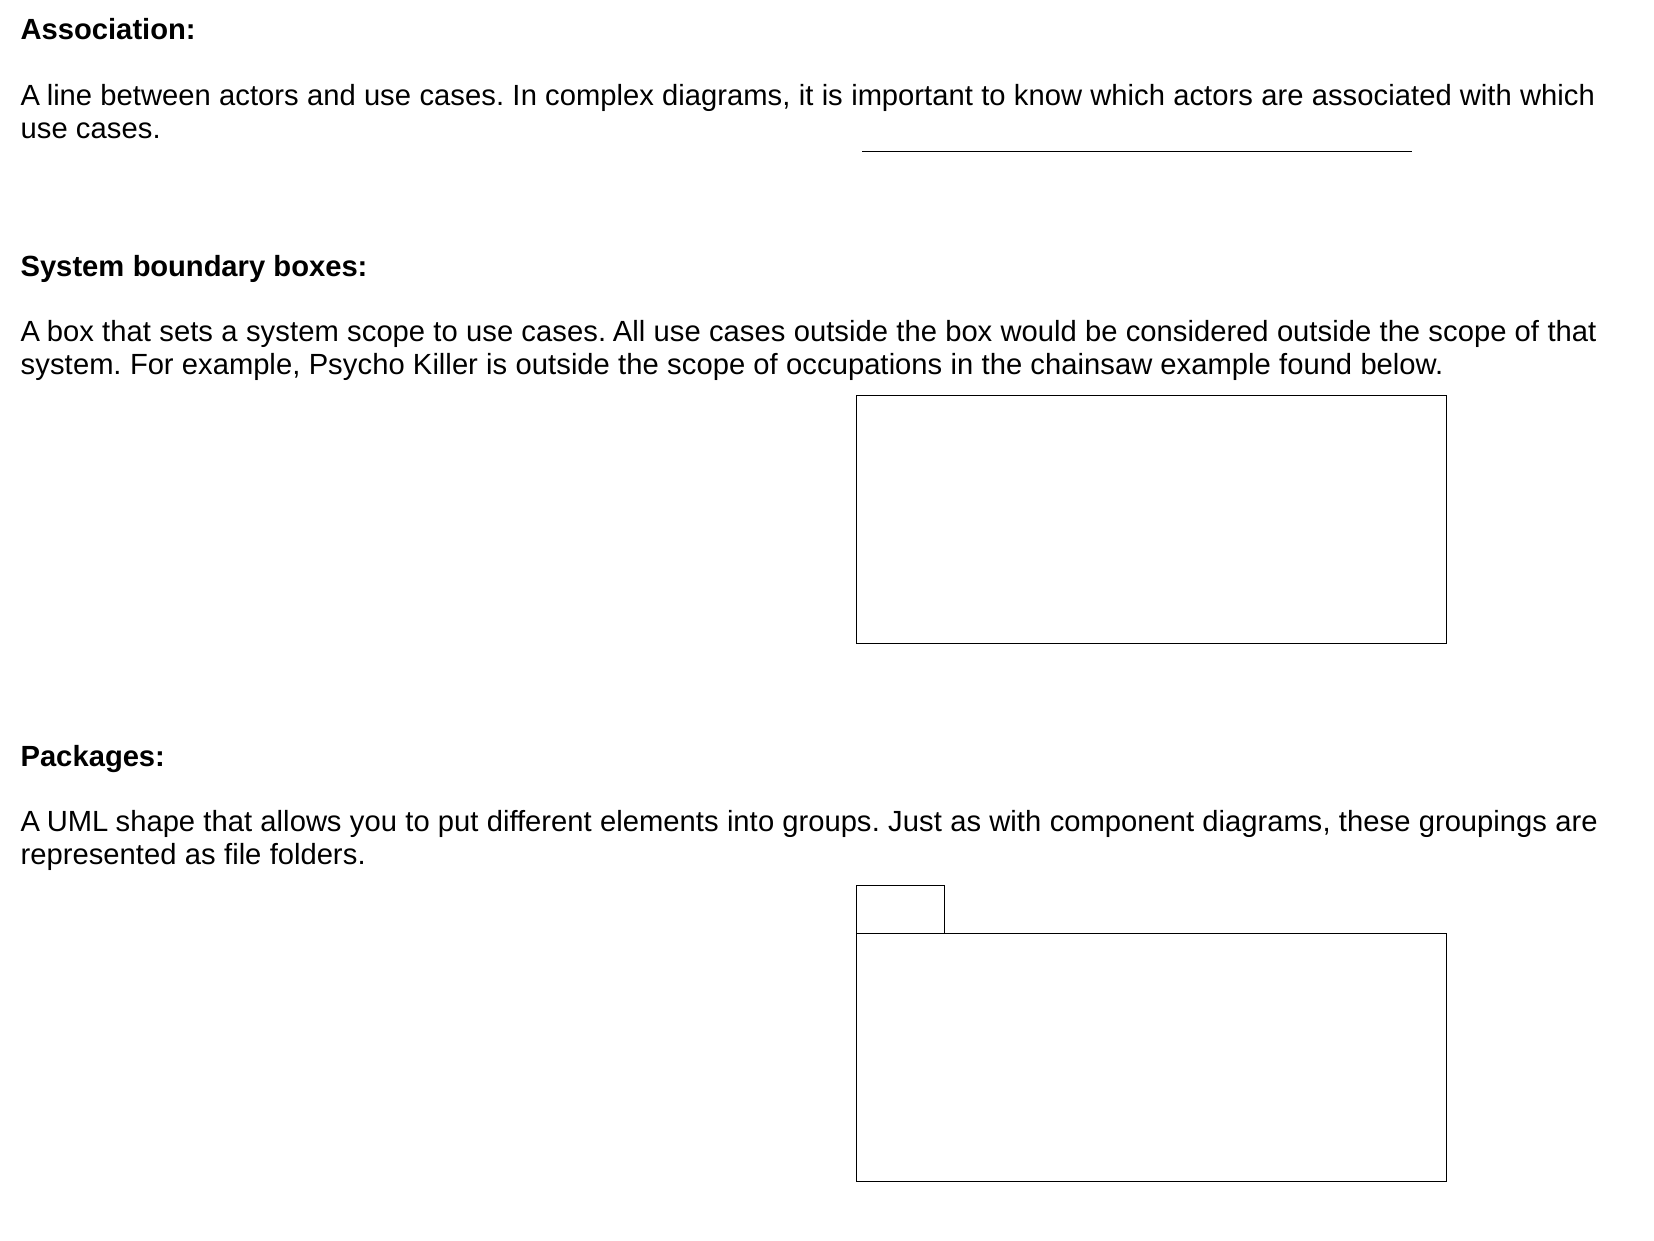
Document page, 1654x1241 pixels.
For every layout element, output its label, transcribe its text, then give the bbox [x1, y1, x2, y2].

text_box Association: A line between actors and use cases. In complex diagrams, it is important to know which actors are associated with which use cases. [5, 5, 1639, 152]
text_box Packages: A UML shape that allows you to put different elements into groups. Just as with component diagrams, these groupings are represented as file folders. [5, 732, 1639, 879]
text_box System boundary boxes: A box that sets a system scope to use cases. All use cases outside the box would be considered outside the scope of that system. For example, Psycho Killer is outside the scope of occupations in the chainsaw example found below. [5, 242, 1639, 388]
